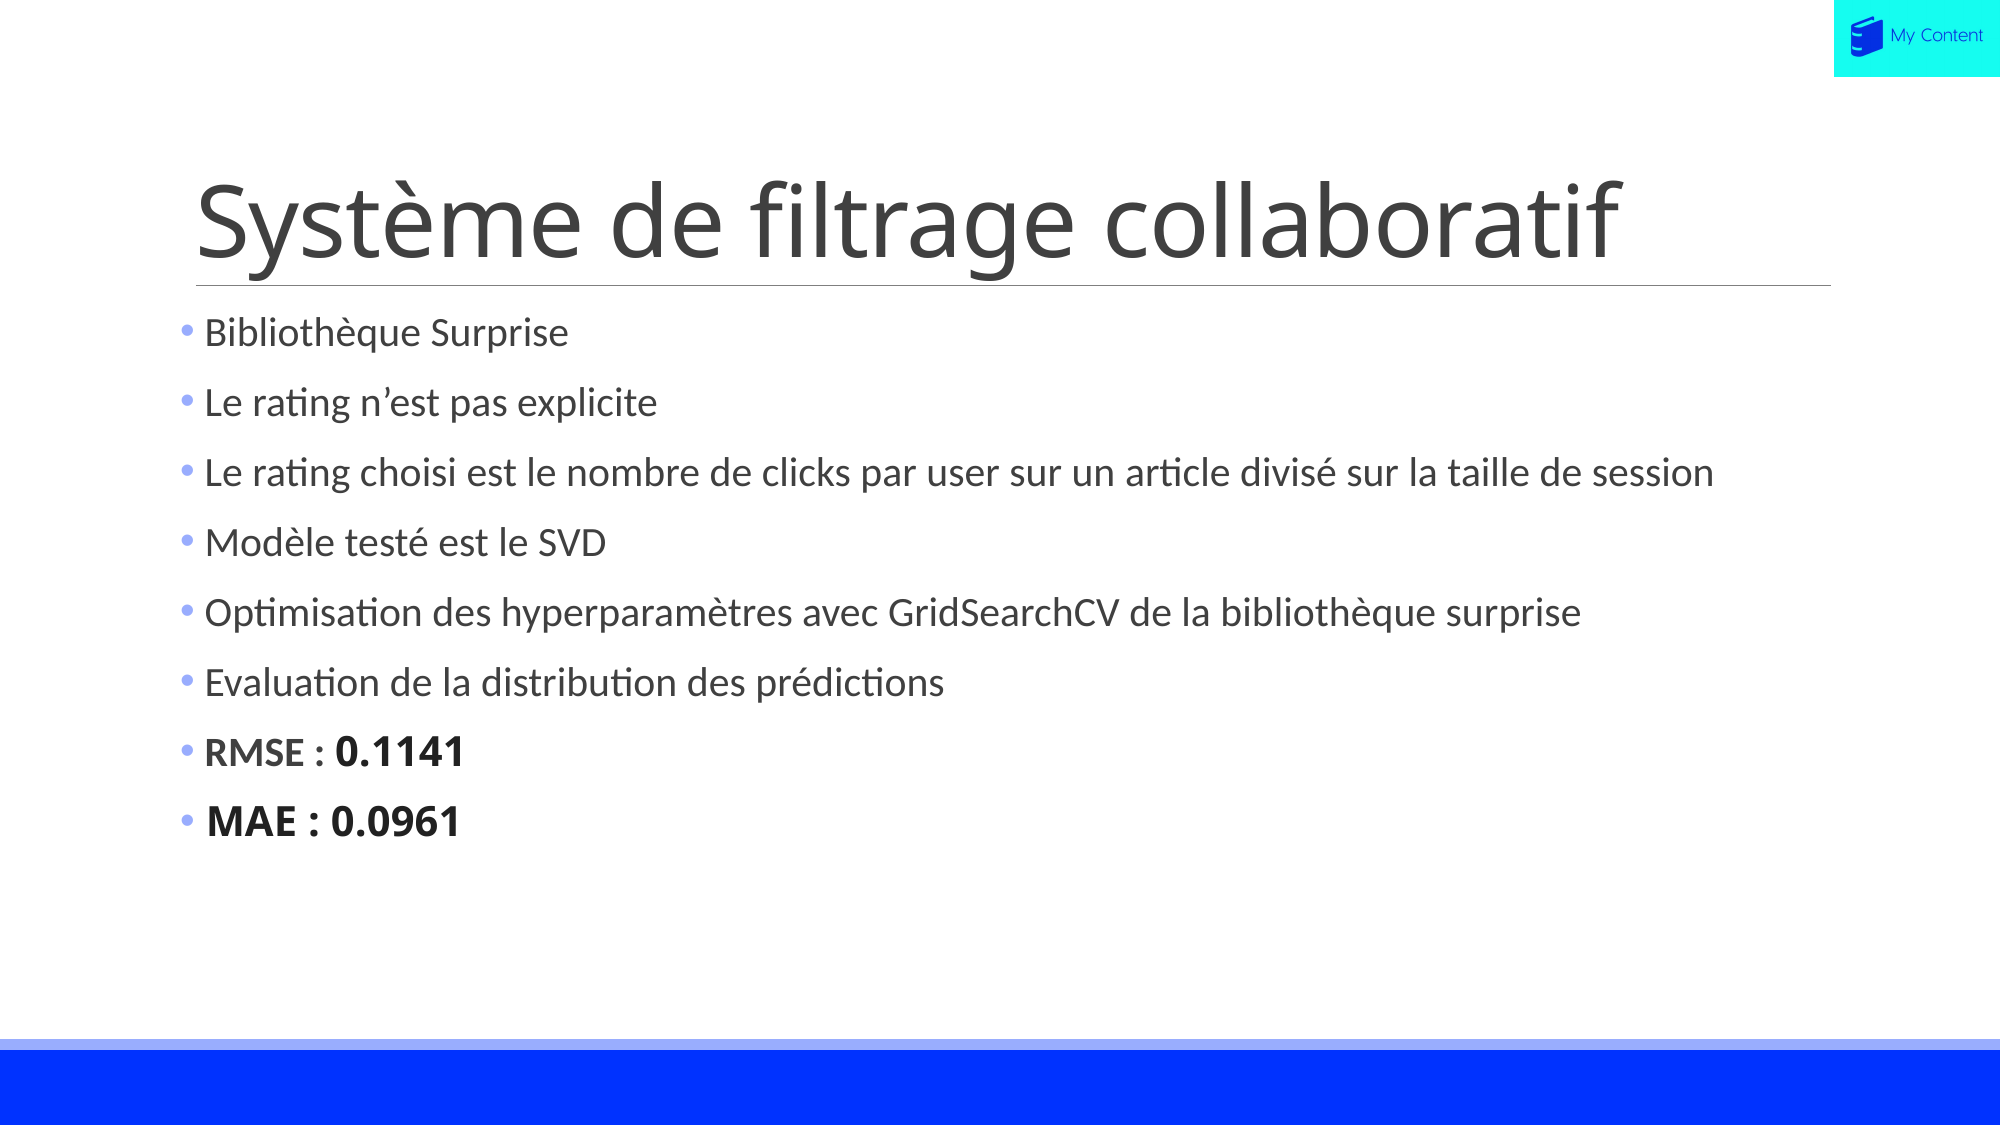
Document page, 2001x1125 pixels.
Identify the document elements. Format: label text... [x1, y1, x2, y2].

list Bibliothèque Surprise Le rating n’est pas explicite Le rating choisi est le nombre de clicks par user sur un article divisé sur la taille de session Modèle testé est le SVD Optimisation des hyperparamètres avec GridSearchCV de la bibliothèque surprise Evaluation de la distribution des prédictions RMSE : 0.1141 MAE : 0.0961 [180, 302, 1831, 963]
picture [1834, 0, 2000, 77]
title Système de filtrage collaboratif [180, 47, 1831, 286]
